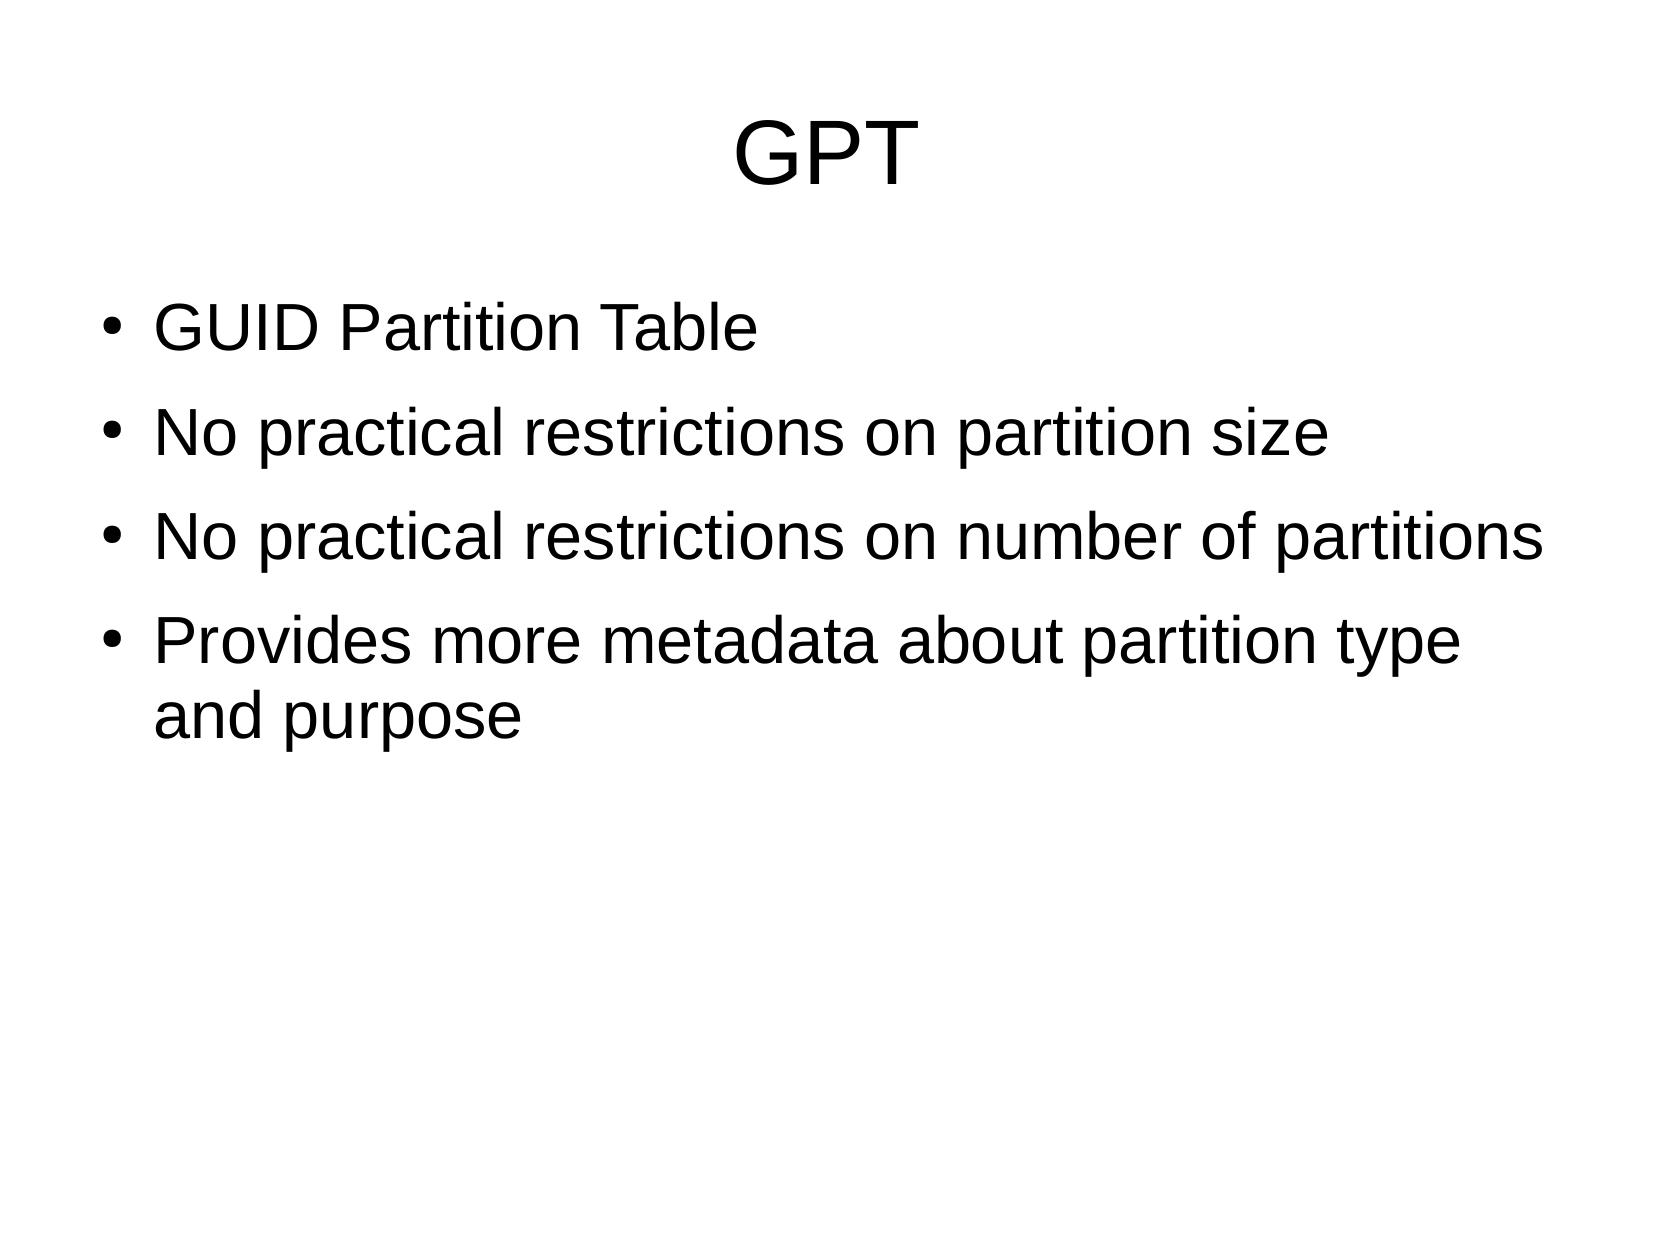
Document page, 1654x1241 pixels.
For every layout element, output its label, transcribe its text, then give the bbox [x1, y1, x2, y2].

title GPT [82, 49, 1571, 257]
list GUID Partition Table No practical restrictions on partition size No practical restrictions on number of partitions Provides more metadata about partition type and purpose [82, 290, 1571, 1109]
